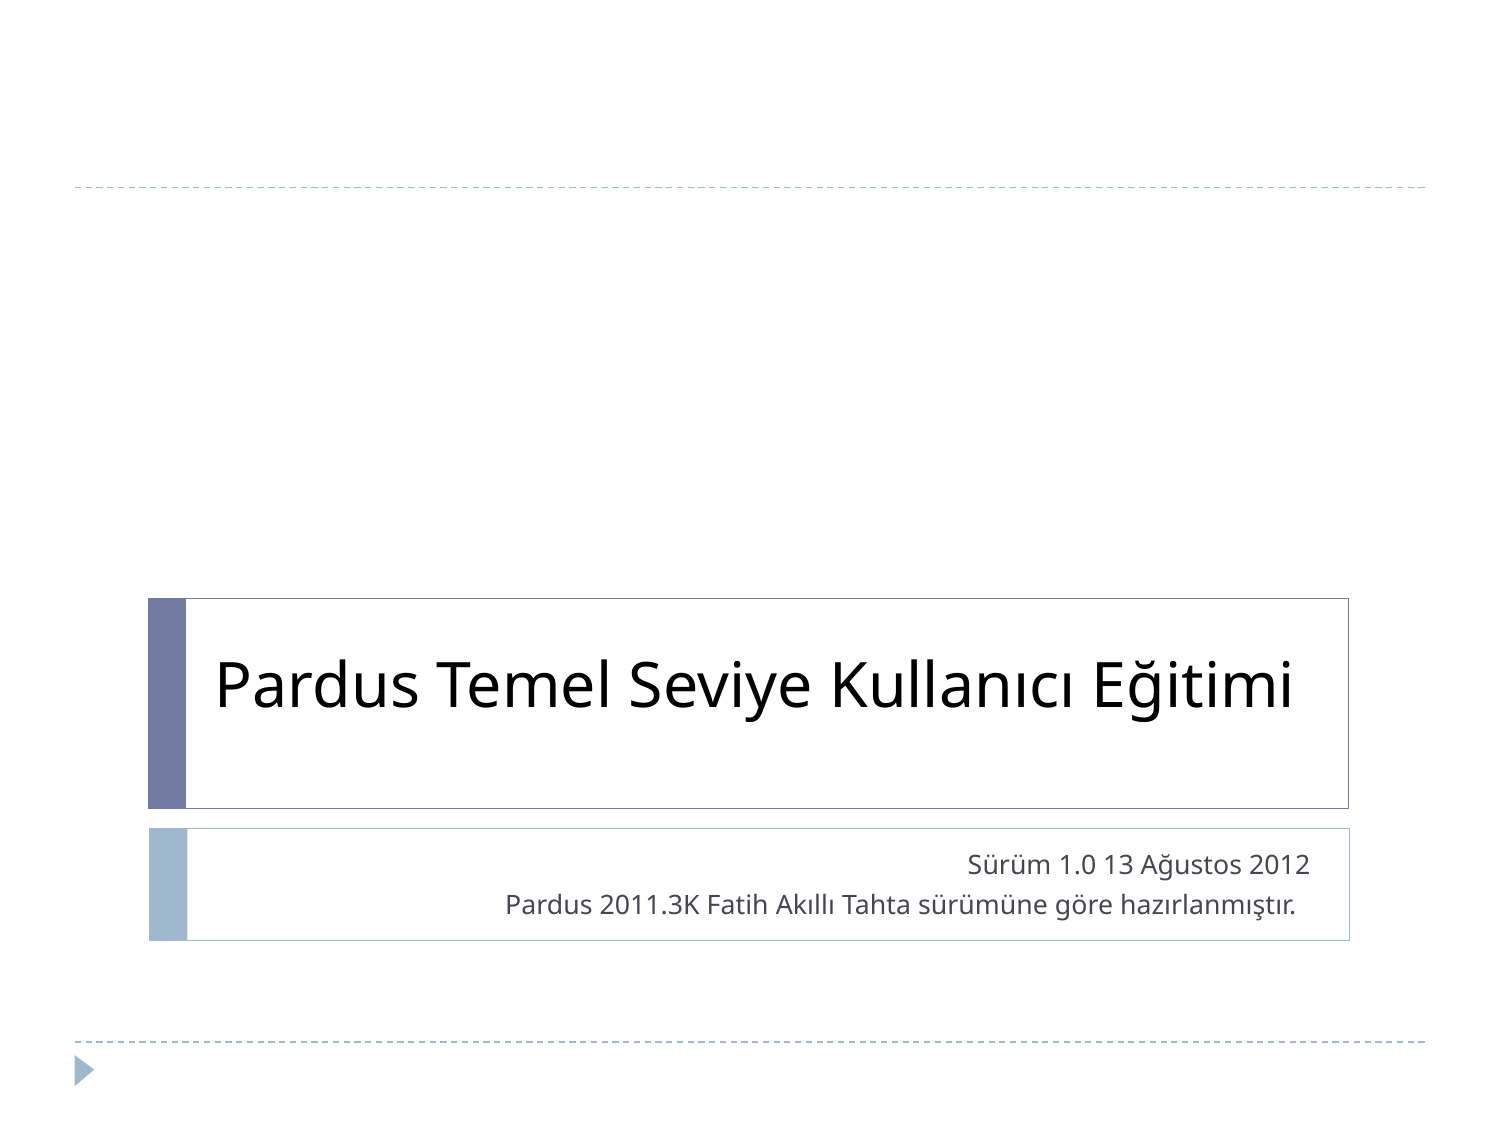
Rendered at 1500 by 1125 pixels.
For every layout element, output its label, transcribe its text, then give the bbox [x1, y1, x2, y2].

title Pardus Temel Seviye Kullanıcı Eğitimi [200, 637, 1325, 800]
subtitle Sürüm 1.0 13 Ağustos 2012 Pardus 2011.3K Fatih Akıllı Tahta sürümüne göre hazırlanmıştır. [200, 840, 1325, 929]
